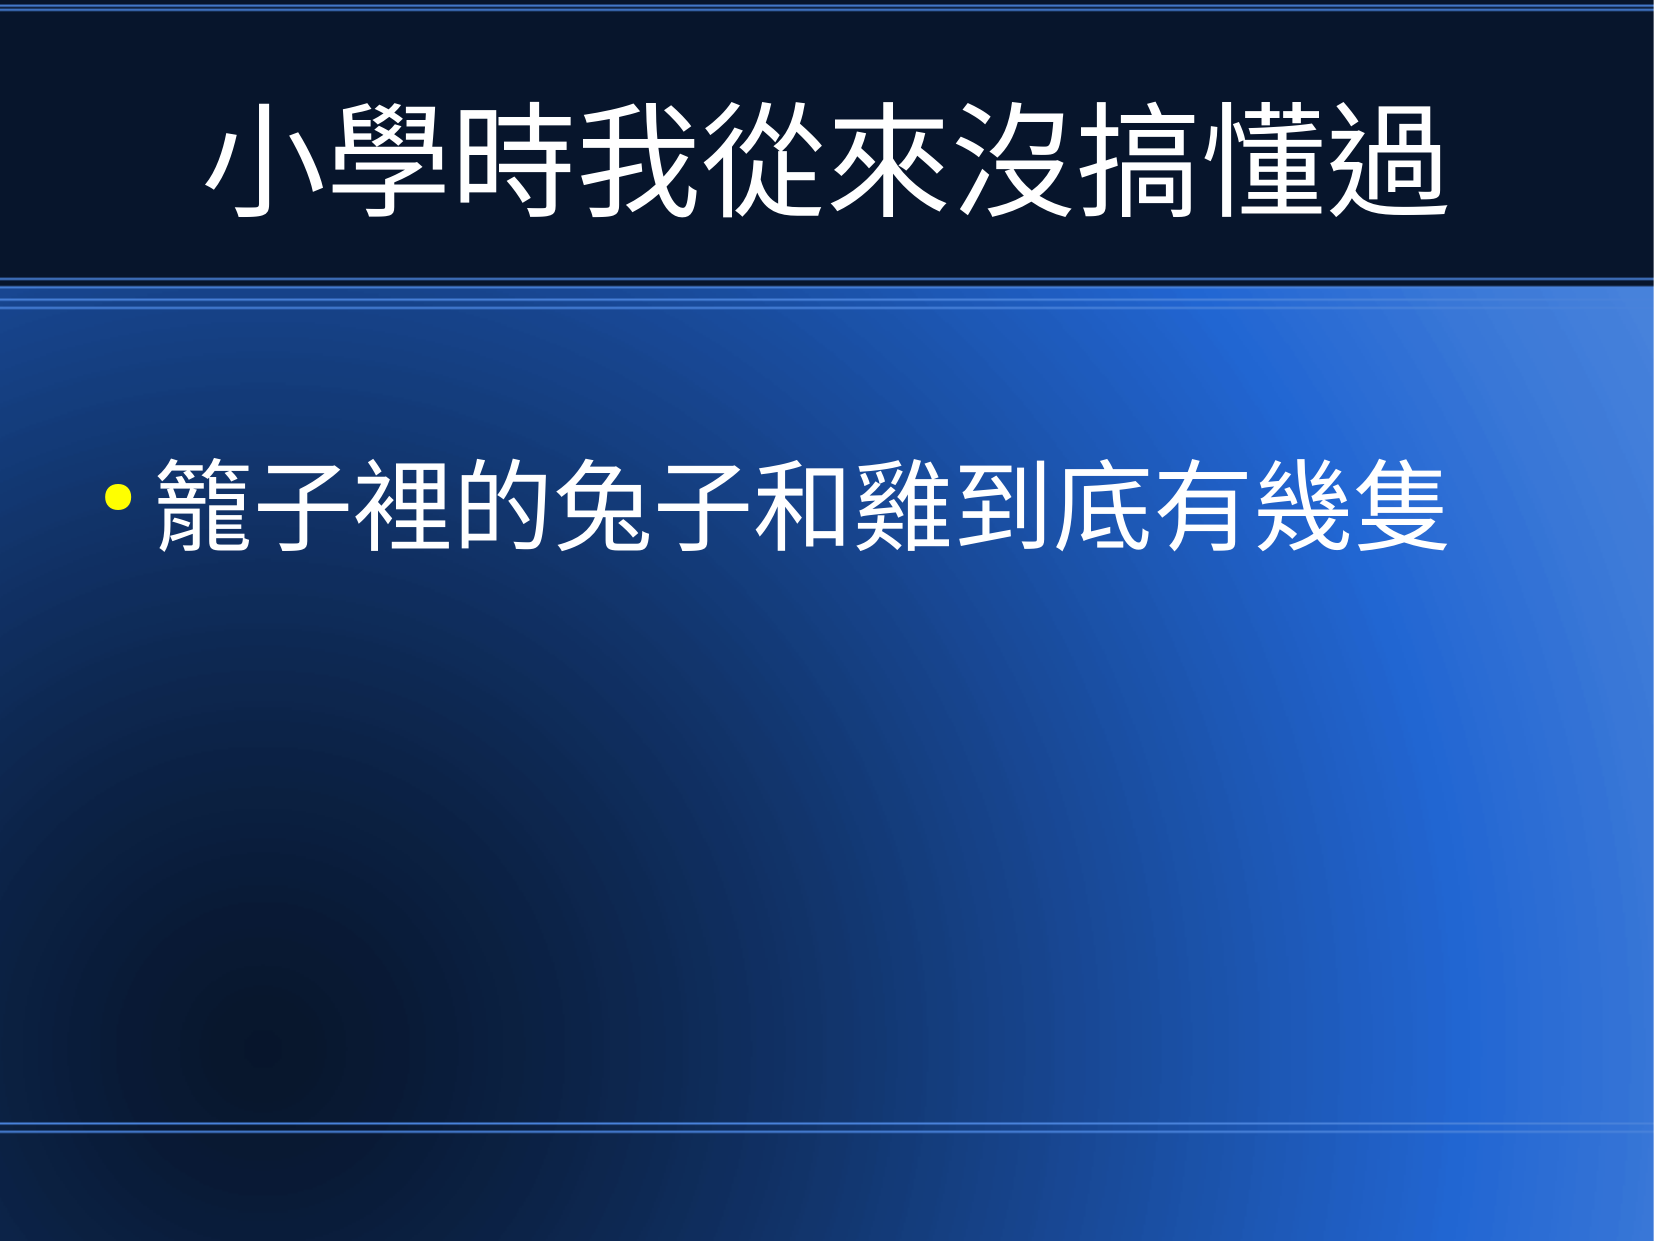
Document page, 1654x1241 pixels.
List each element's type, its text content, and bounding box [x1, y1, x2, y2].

title 小學時我從來沒搞懂過 [82, 49, 1571, 257]
picture [0, 0, 1654, 1241]
list 籠子裡的兔子和雞到底有幾隻 [82, 355, 1571, 1241]
